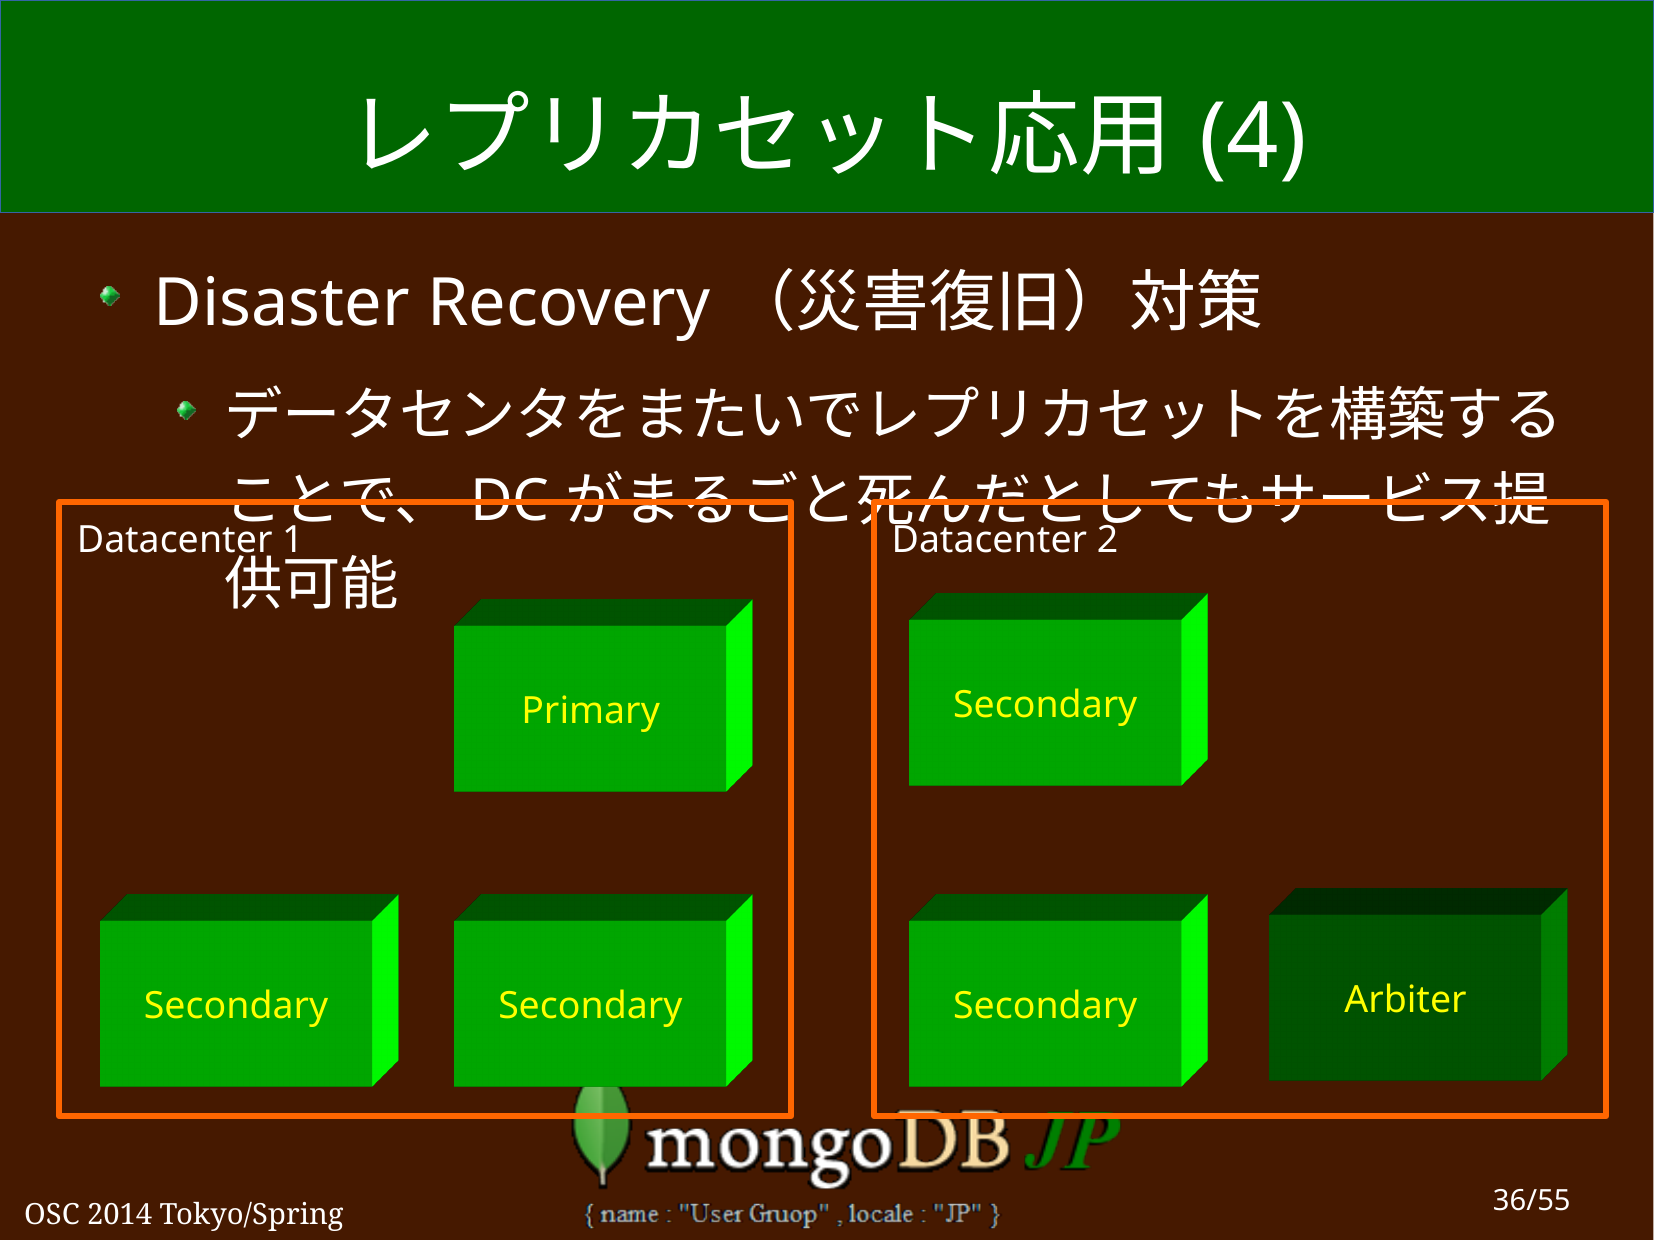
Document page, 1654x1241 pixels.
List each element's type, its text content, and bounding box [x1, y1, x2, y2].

picture [566, 1058, 1140, 1241]
text_box Datacenter 2 [874, 501, 1607, 1117]
title レプリカセット応用(4) [82, 49, 1571, 207]
text_box Datacenter 1 [59, 501, 792, 1117]
list Disaster Recovery（災害復旧）対策 データセンタをまたいでレプリカセットを構築することで、DCがまるごと死んだとしてもサービス提供可能 [82, 247, 1571, 968]
